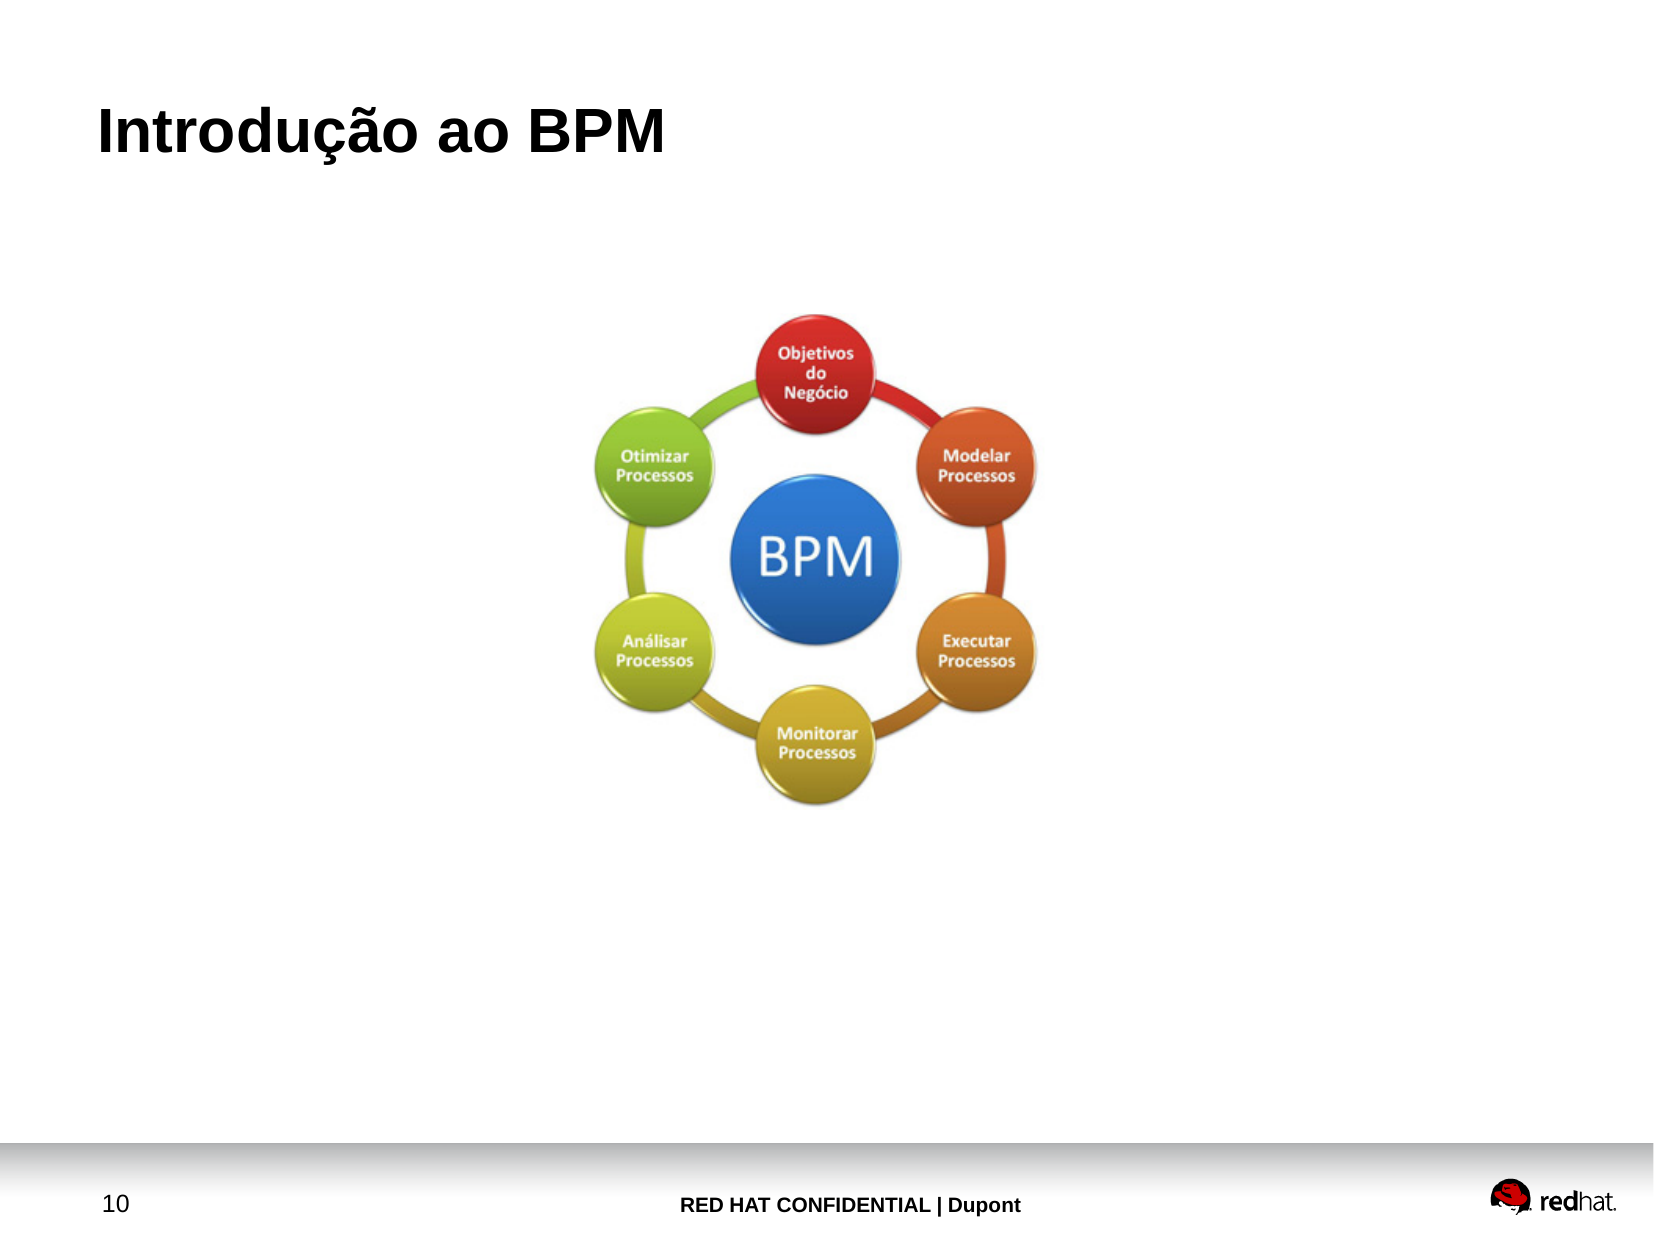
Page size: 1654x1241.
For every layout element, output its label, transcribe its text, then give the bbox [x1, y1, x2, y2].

picture [0, 1143, 1654, 1241]
text_box Introdução ao BPM [82, 37, 1571, 226]
picture [581, 313, 1051, 811]
